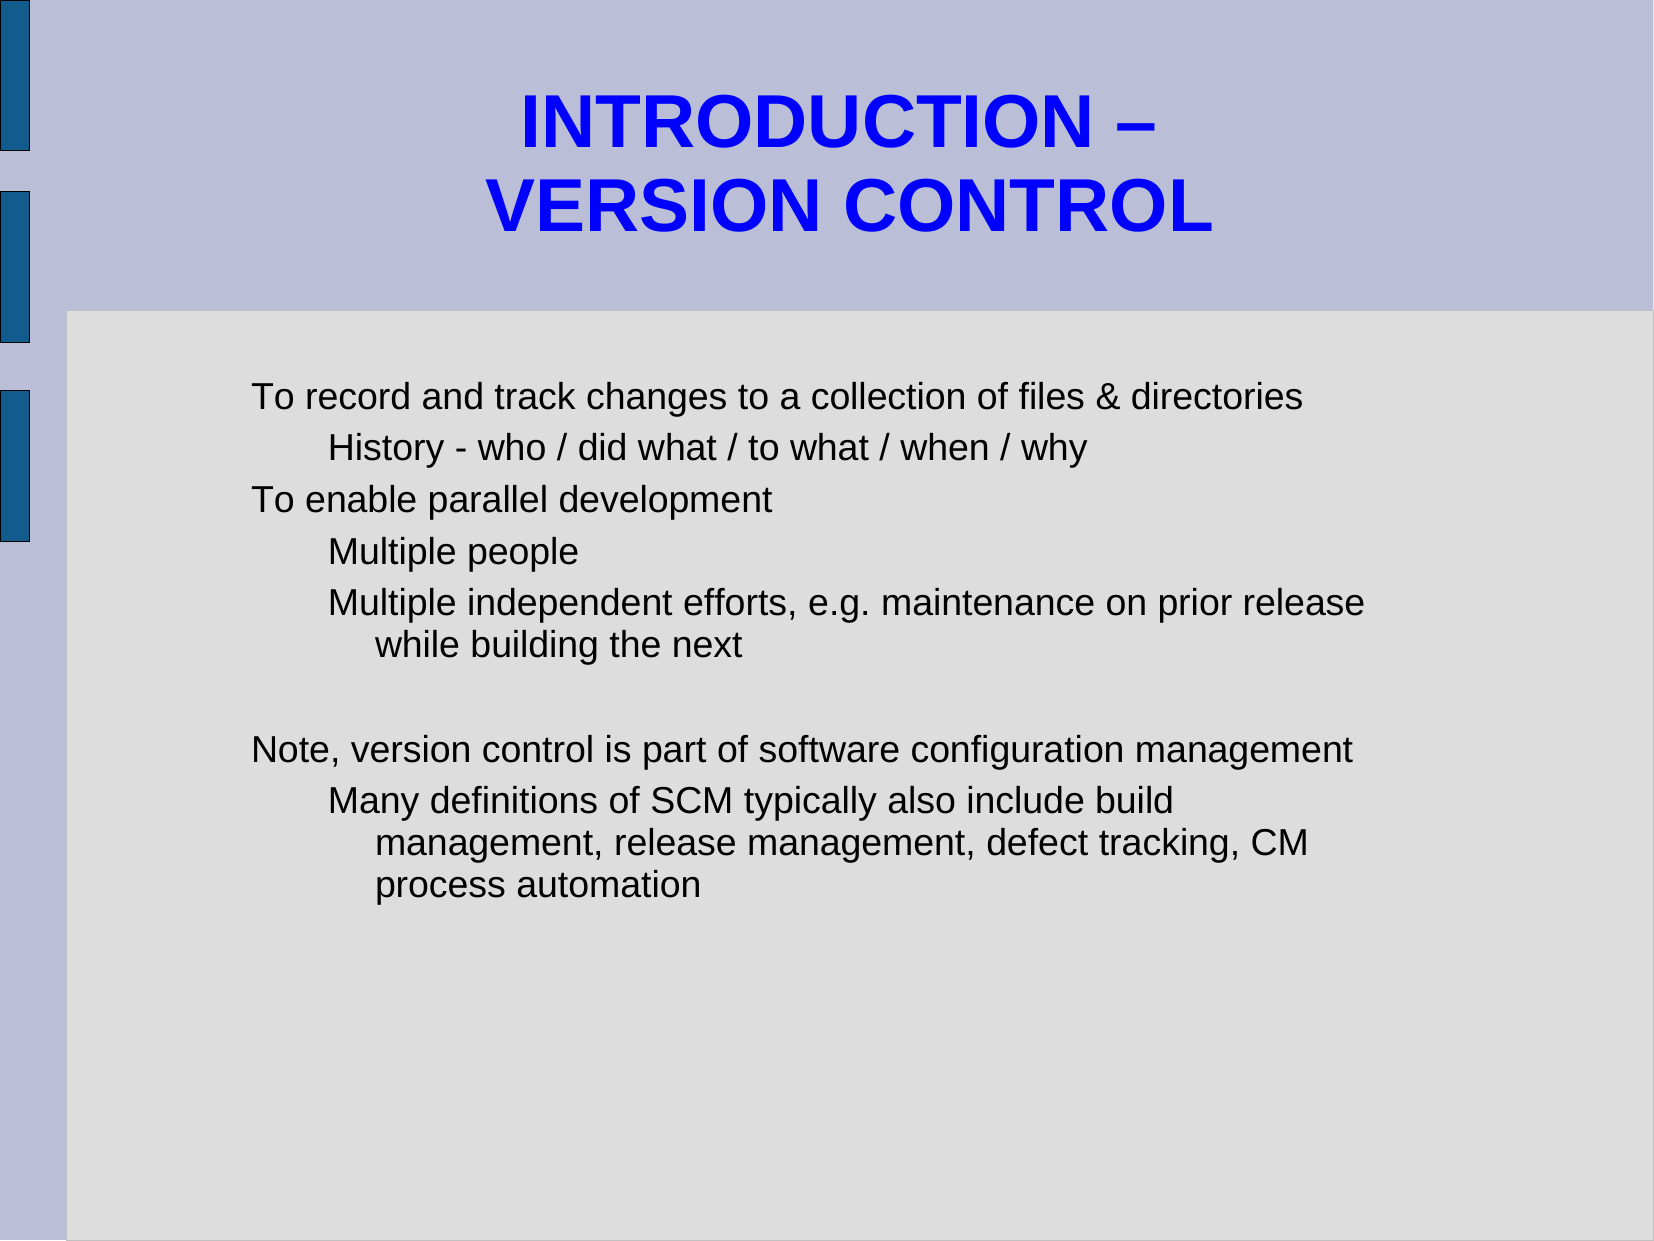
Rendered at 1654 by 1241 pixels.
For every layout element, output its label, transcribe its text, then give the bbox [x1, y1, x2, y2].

title INTRODUCTION – VERSION CONTROL [233, 67, 1467, 258]
list To record and track changes to a collection of files & directories History - who / did what / to what / when / why To enable parallel development Multiple people Multiple independent efforts, e.g. maintenance on prior release while building the next Note, version control is part of software configuration management Many definitions of SCM typically also include build management, release management, defect tracking, CM process automation [218, 367, 1388, 1105]
